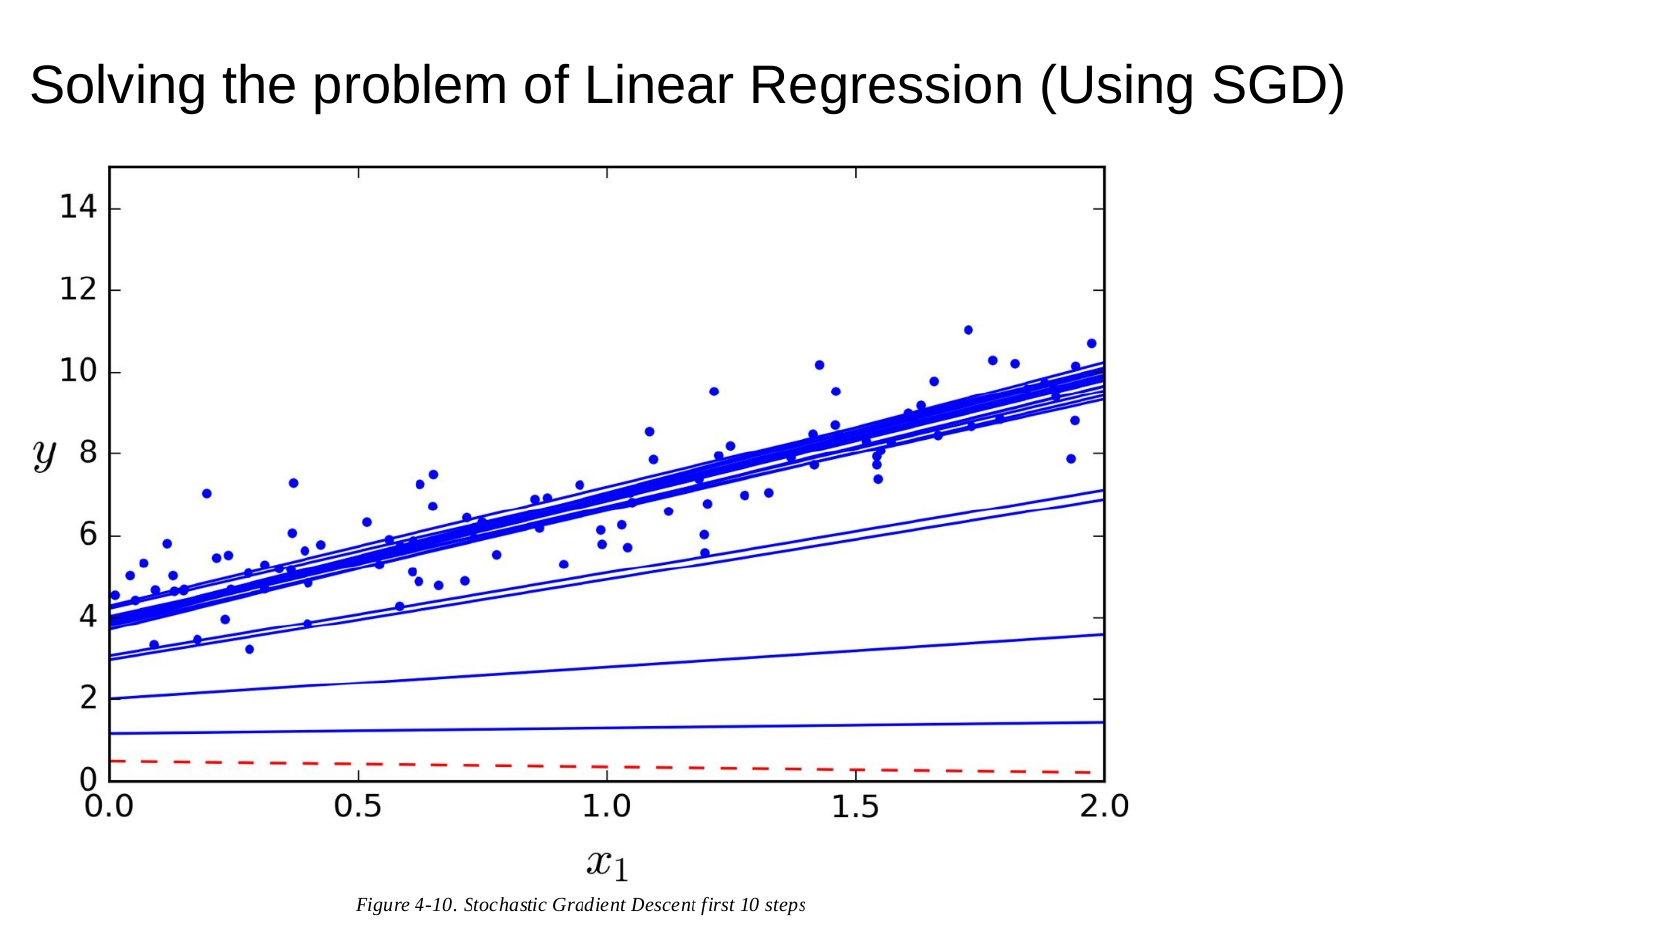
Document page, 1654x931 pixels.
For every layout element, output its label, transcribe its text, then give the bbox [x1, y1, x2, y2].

picture [29, 162, 1136, 916]
title Solving the problem of Linear Regression (Using SGD) [29, 7, 1518, 163]
